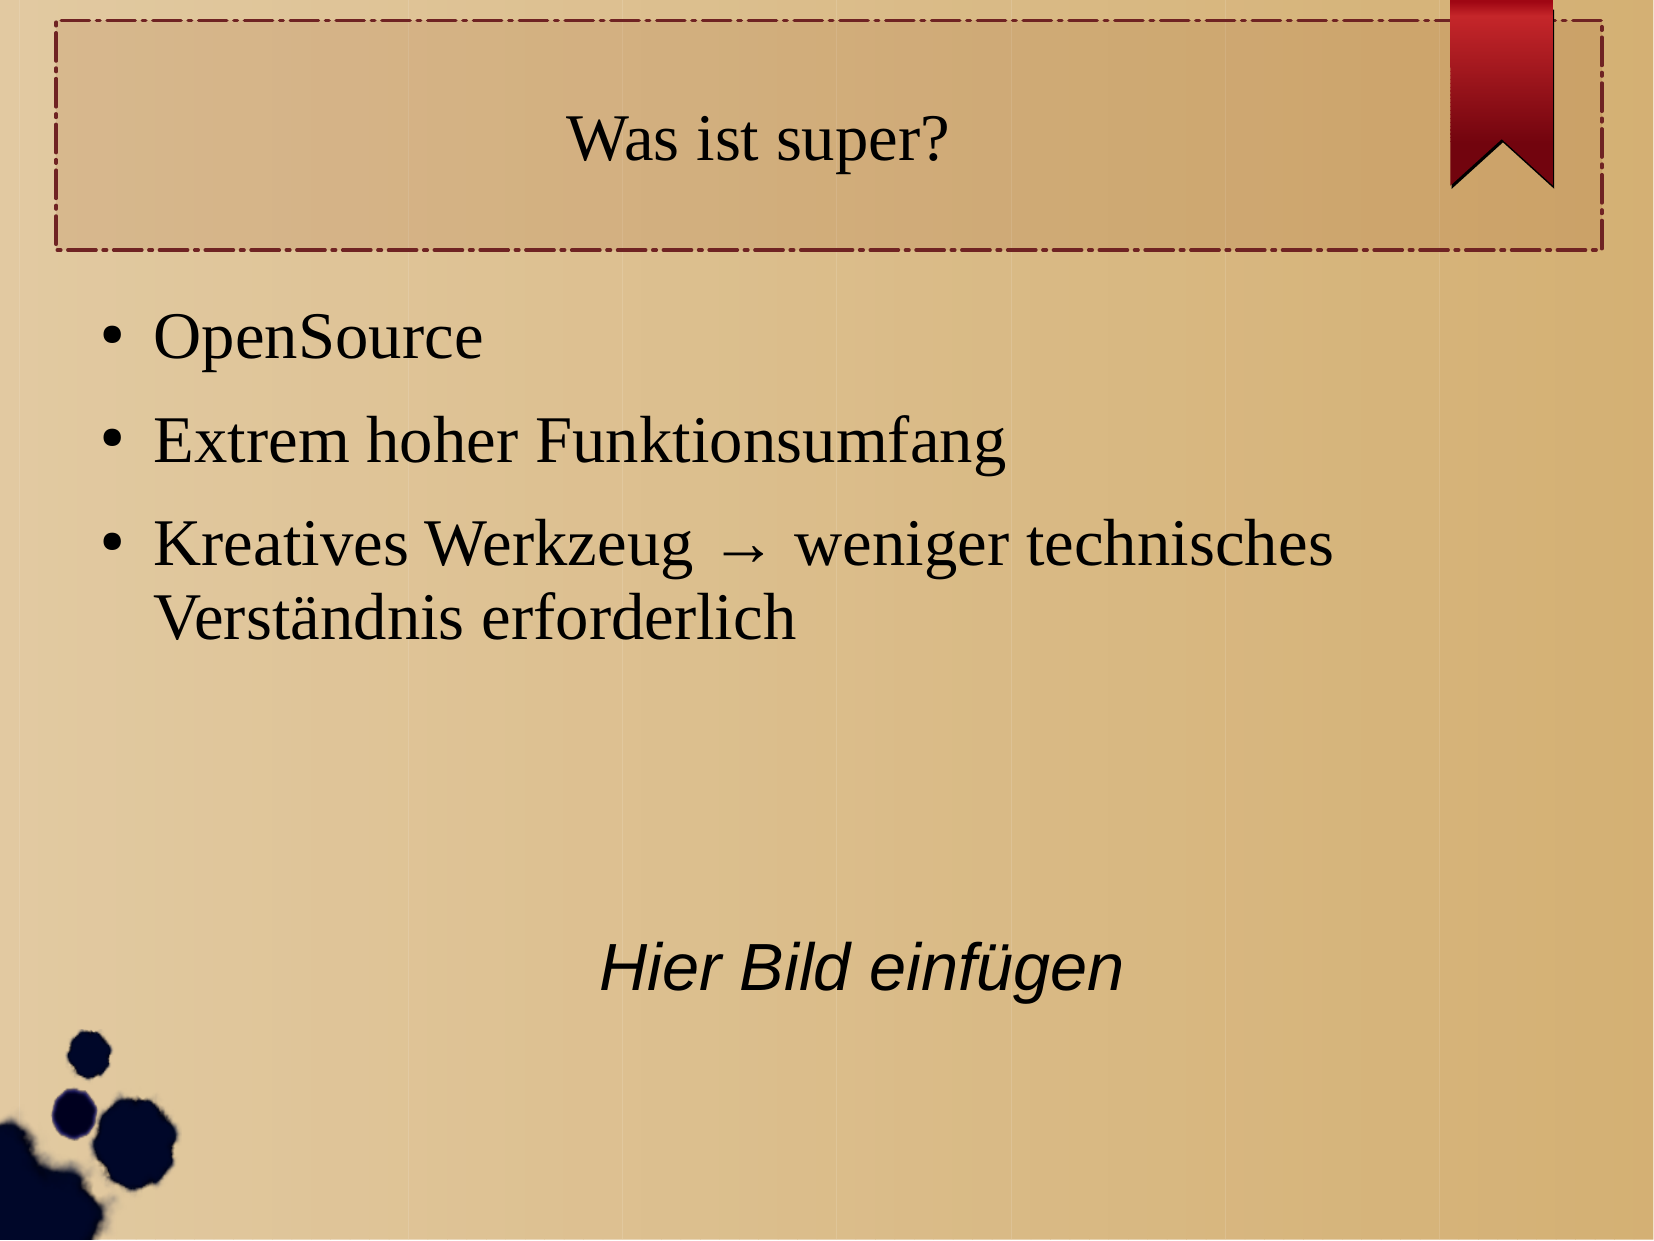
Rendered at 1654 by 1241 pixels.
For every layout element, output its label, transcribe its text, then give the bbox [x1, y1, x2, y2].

text_box Hier Bild einfügen [519, 922, 1205, 1087]
title Was ist super? [82, 47, 1412, 229]
list OpenSource Extrem hoher Funktionsumfang Kreatives Werkzeug → weniger technisches Verständnis erforderlich [82, 299, 1630, 745]
